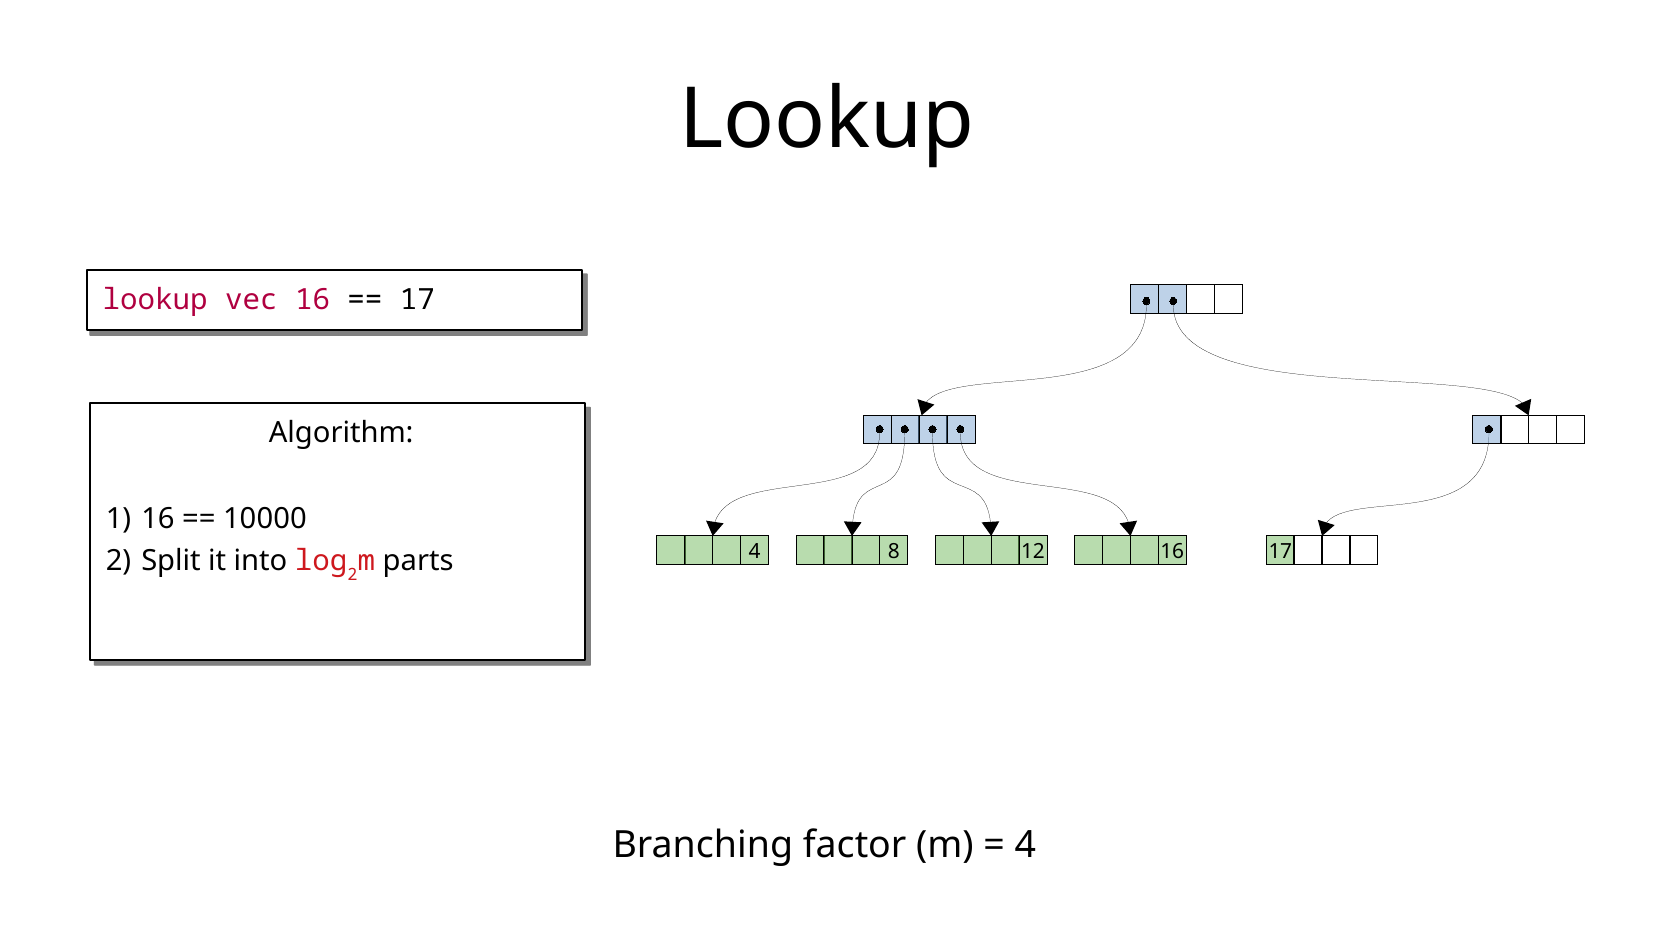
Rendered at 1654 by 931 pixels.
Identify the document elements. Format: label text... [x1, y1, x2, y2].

text_box [1130, 284, 1187, 314]
title Lookup [82, 37, 1571, 193]
text_box 8 [880, 535, 908, 565]
text_box 12 [1020, 535, 1048, 565]
text_box 17 [1266, 535, 1293, 565]
text_box [1074, 535, 1159, 565]
text_box [656, 535, 741, 565]
text_box 4 [741, 535, 769, 565]
text_box [796, 535, 880, 565]
text_box [1472, 415, 1500, 444]
text_box lookup vec 16 == 17 [86, 270, 582, 331]
text_box [863, 415, 976, 444]
text_box [935, 535, 1020, 565]
text_box 16 [1159, 535, 1187, 565]
text_box Algorithm: 16 == 10000 Split it into log2m parts [90, 402, 586, 661]
text_box Branching factor (m) = 4 [597, 810, 1057, 886]
